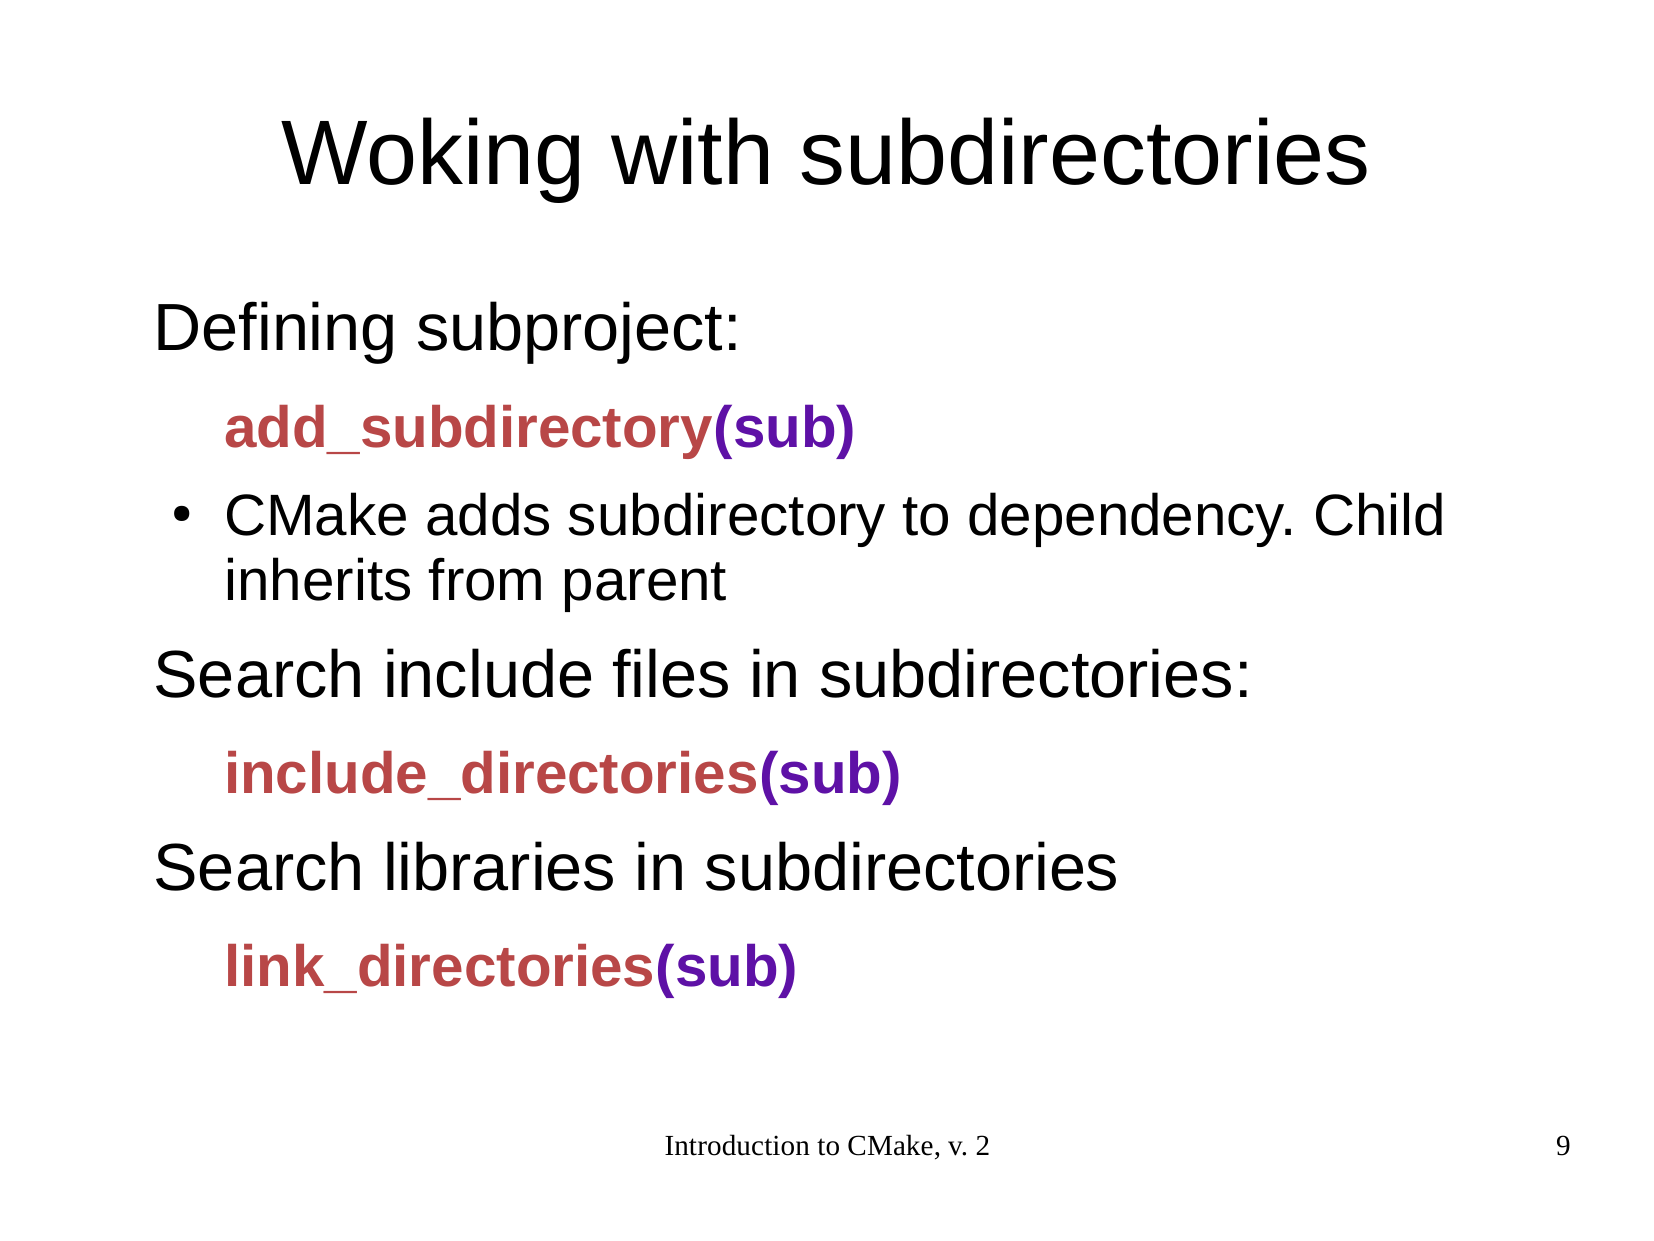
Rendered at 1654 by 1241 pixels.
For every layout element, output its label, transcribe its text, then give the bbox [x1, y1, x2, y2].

title Woking with subdirectories [82, 56, 1571, 250]
list Defining subproject: add_subdirectory(sub) CMake adds subdirectory to dependency. Child inherits from parent Search include files in subdirectories: include_directories(sub) Search libraries in subdirectories link_directories(sub) [82, 290, 1571, 1109]
